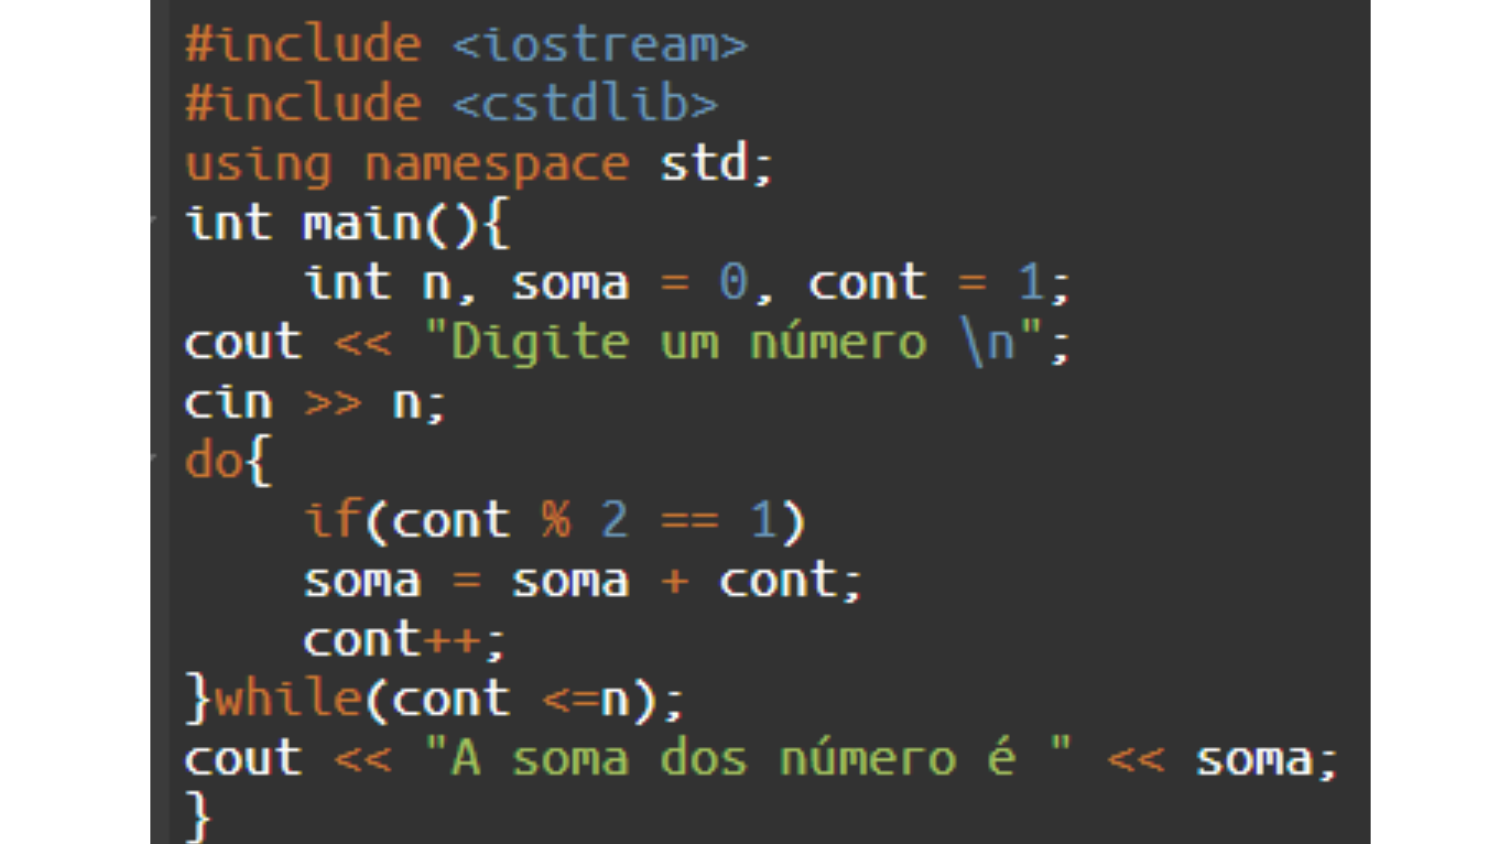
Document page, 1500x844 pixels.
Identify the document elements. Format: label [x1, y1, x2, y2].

picture [150, 0, 1371, 844]
